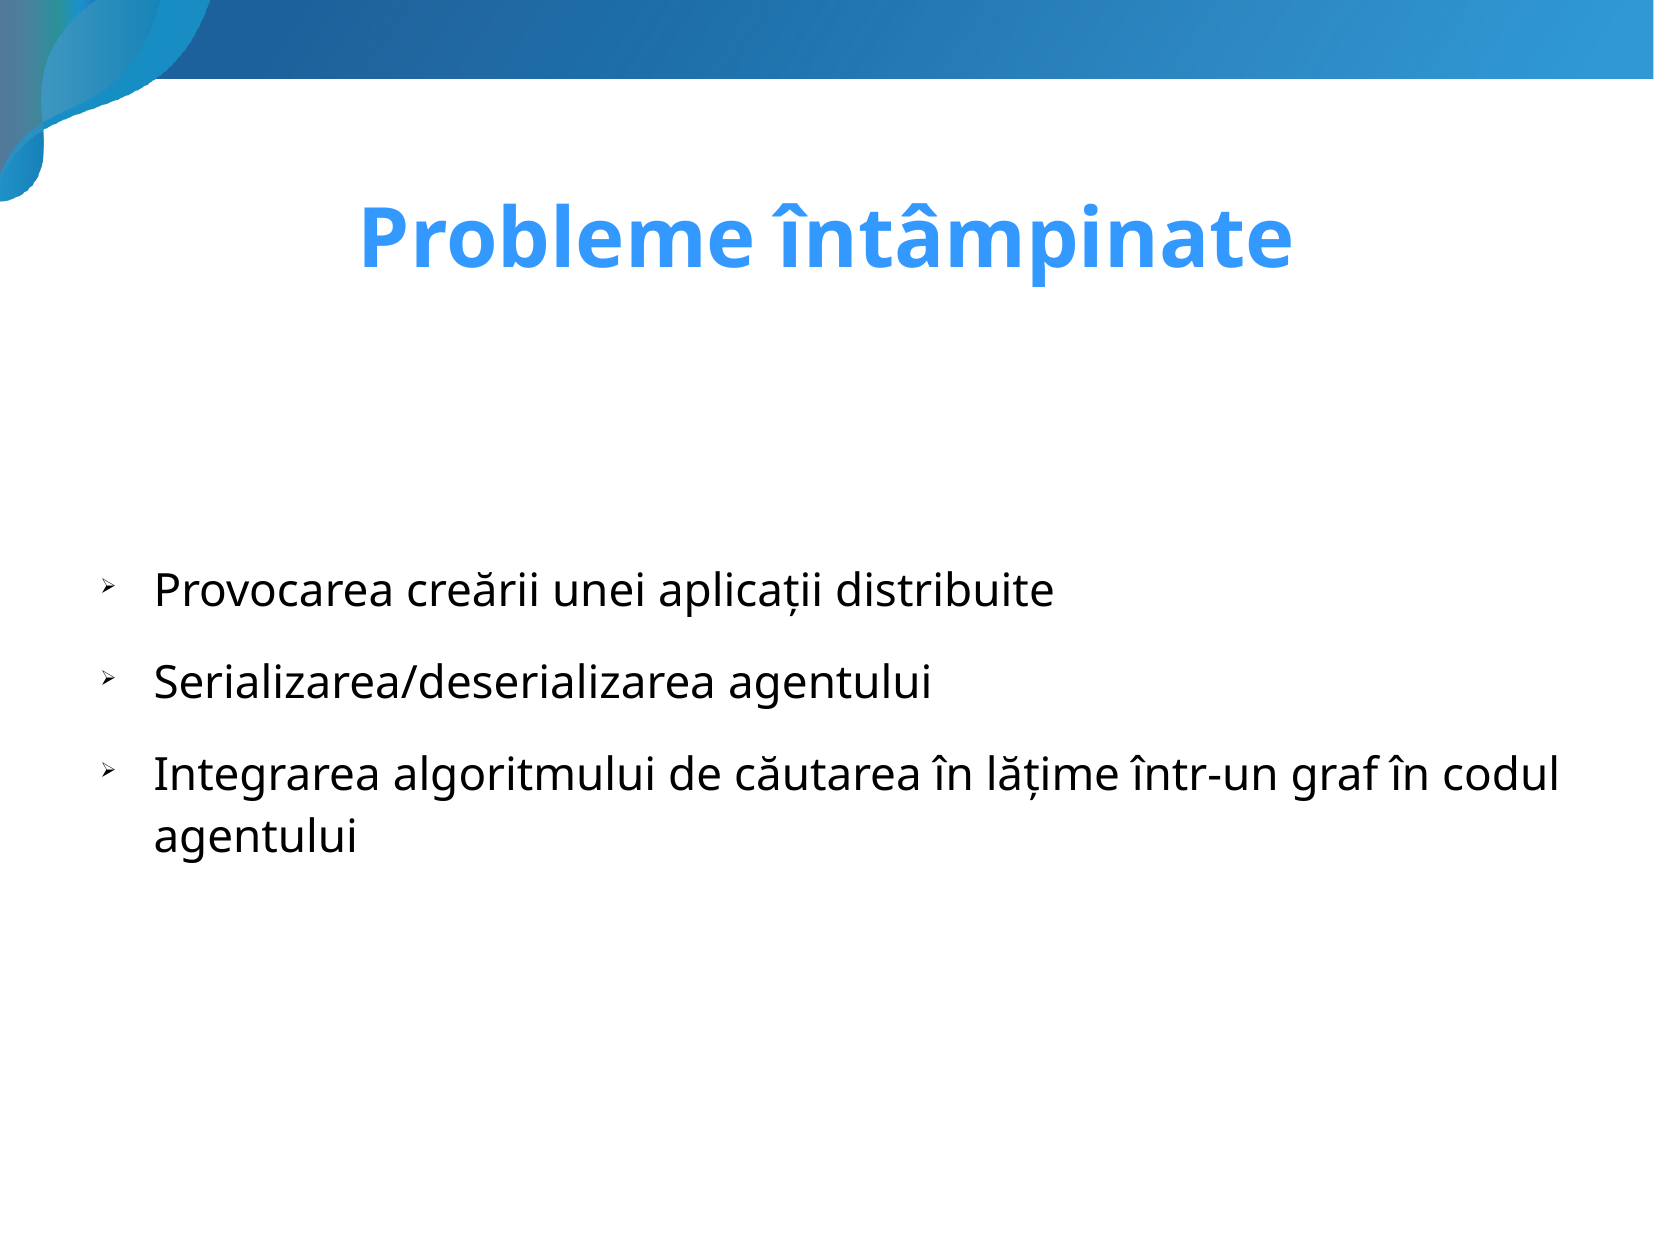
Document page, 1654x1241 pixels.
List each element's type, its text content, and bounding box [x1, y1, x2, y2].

list Provocarea creării unei aplicații distribuite Serializarea/deserializarea agentului Integrarea algoritmului de căutarea în lățime într-un graf în codul agentului [82, 372, 1571, 1093]
title Probleme întâmpinate [82, 132, 1571, 340]
picture [0, 0, 1654, 1241]
